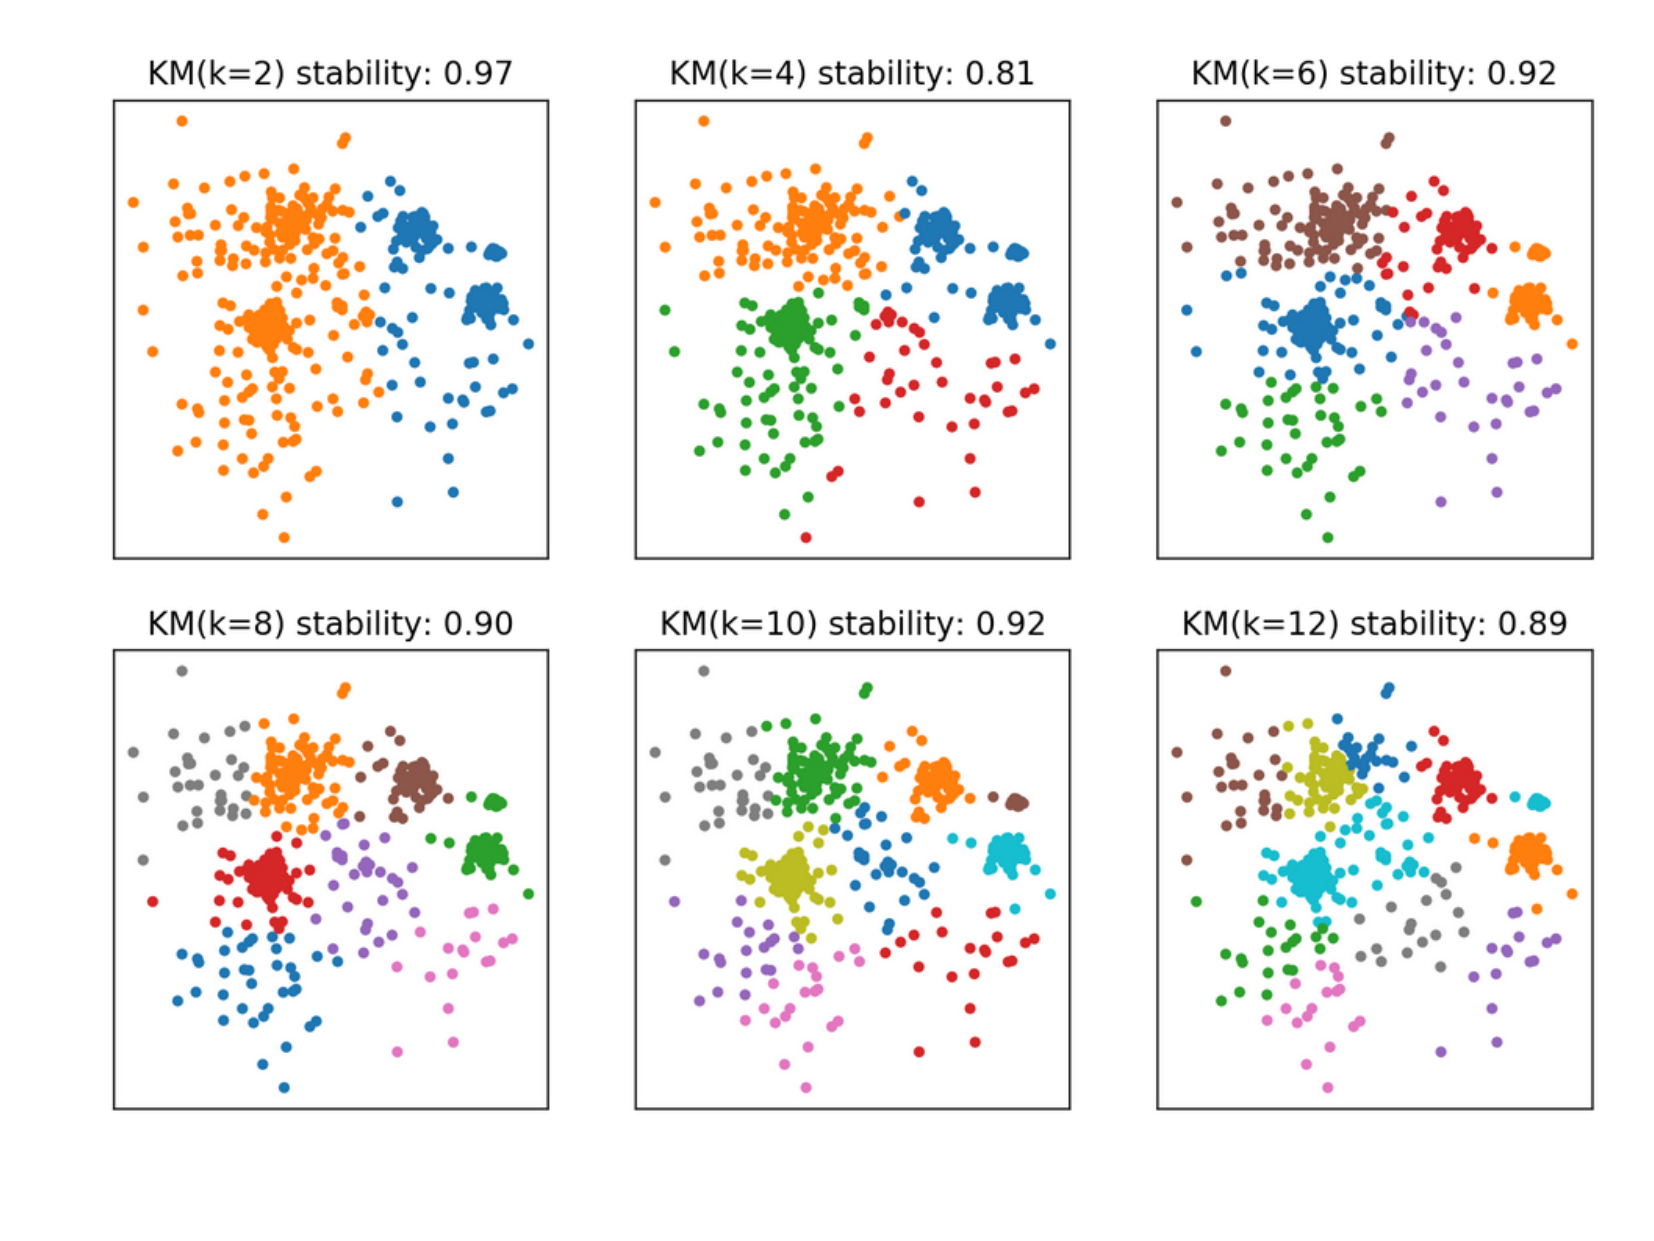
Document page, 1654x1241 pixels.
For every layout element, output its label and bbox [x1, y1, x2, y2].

picture [82, 44, 1621, 1139]
